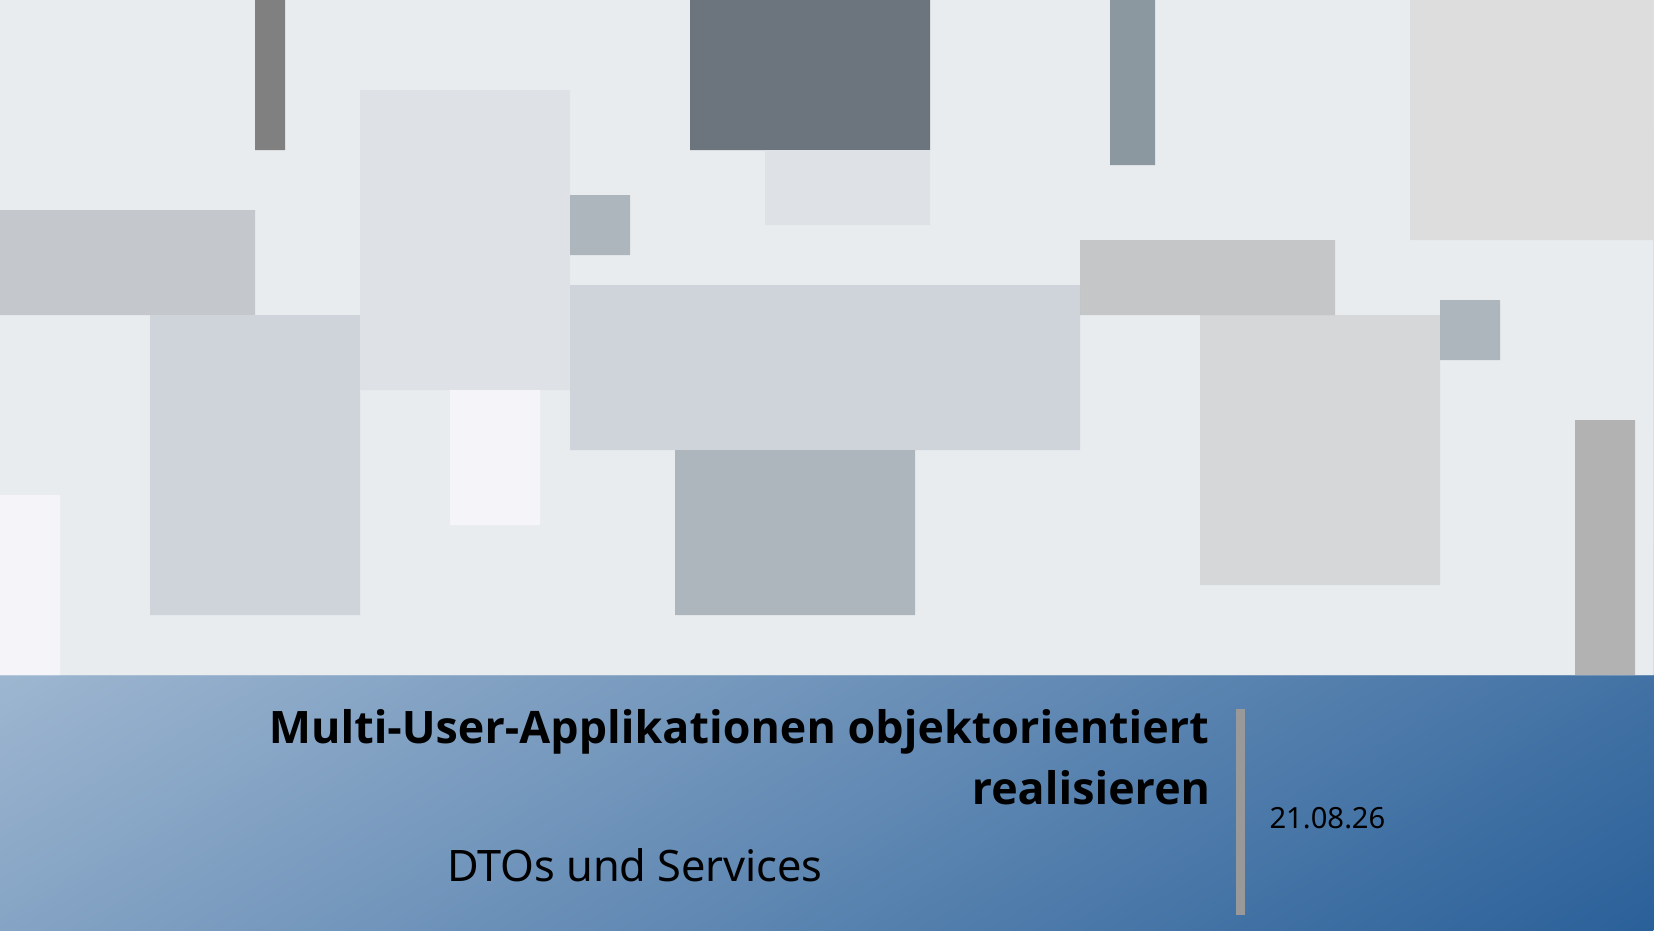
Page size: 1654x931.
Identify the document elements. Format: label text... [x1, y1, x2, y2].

title Multi-User-Applikationen objektorientiert realisieren [59, 694, 1211, 819]
subtitle DTOs und Services [59, 835, 1211, 895]
